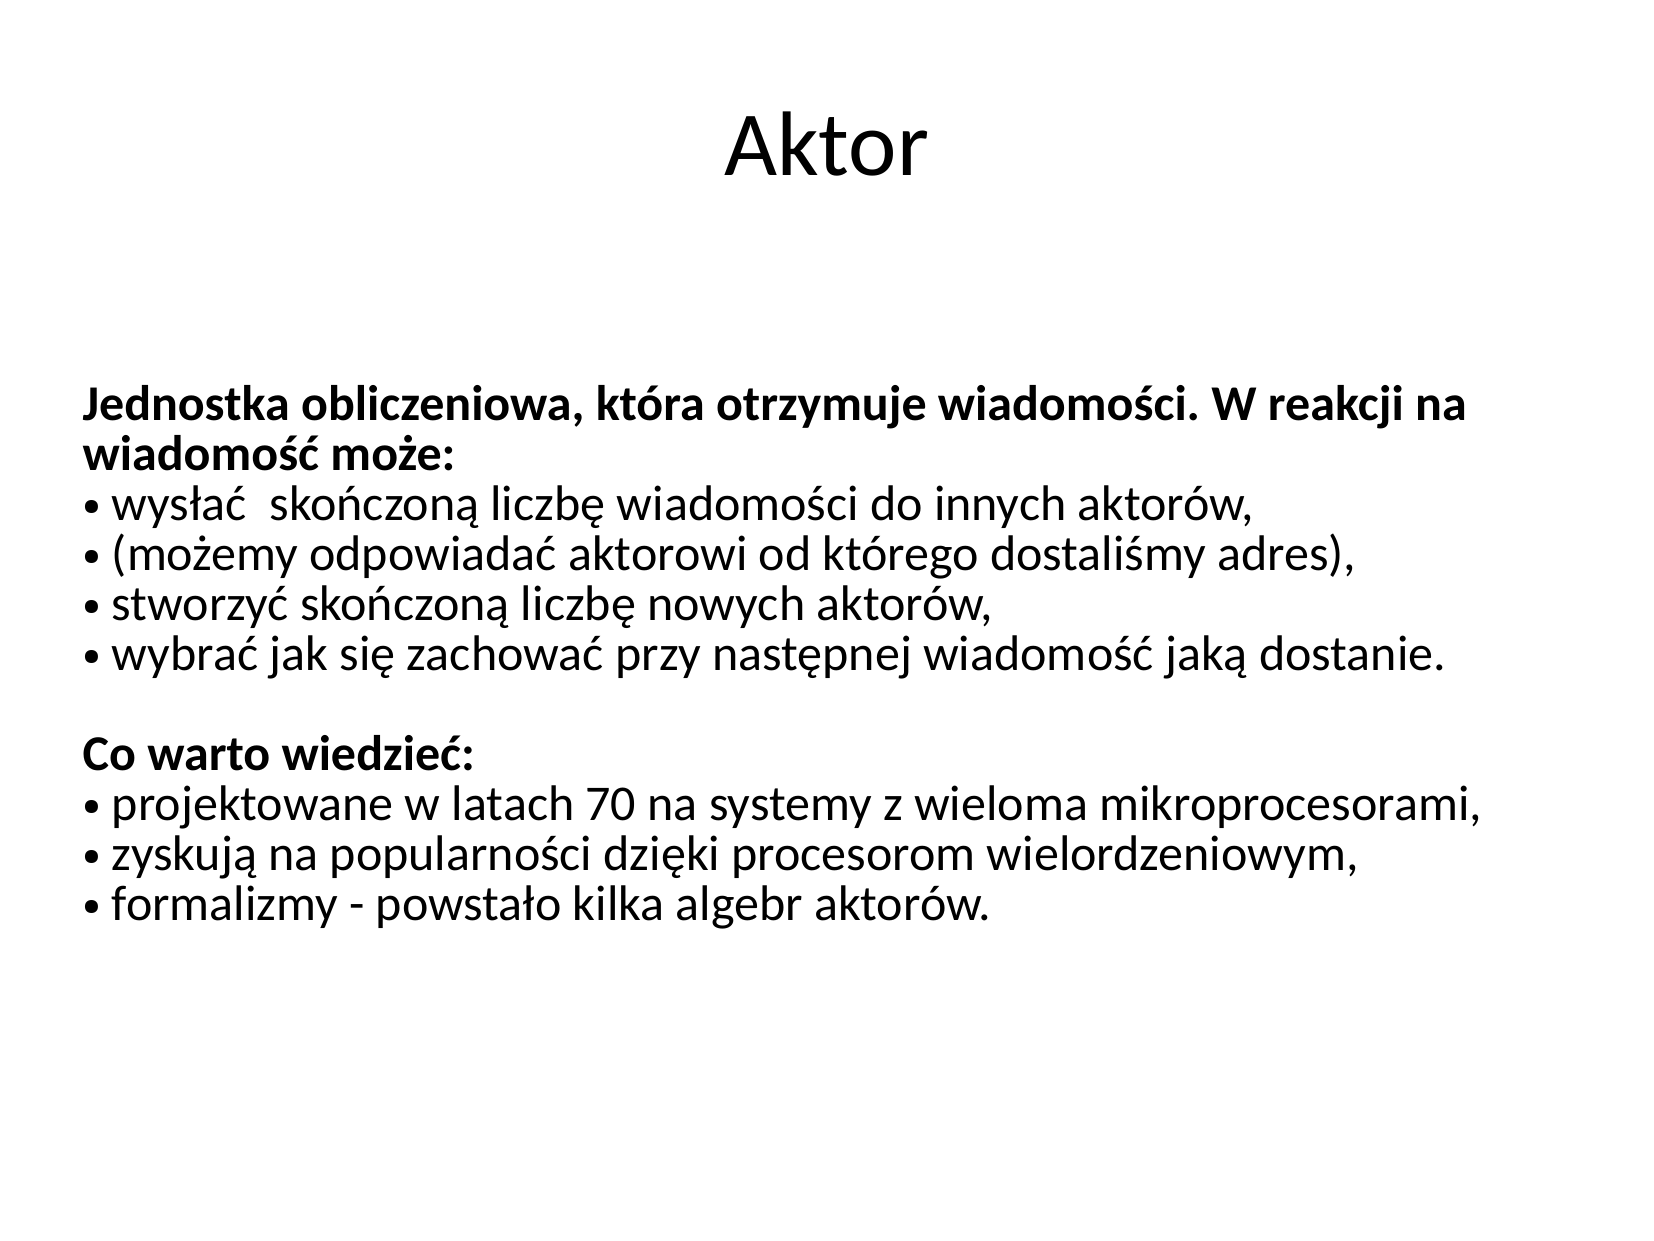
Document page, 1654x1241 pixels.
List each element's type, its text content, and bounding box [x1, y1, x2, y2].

title Aktor [82, 49, 1571, 231]
subtitle Jednostka obliczeniowa, która otrzymuje wiadomości. W reakcji na wiadomość może: wysłać skończoną liczbę wiadomości do innych aktorów, (możemy odpowiadać aktorowi od którego dostaliśmy adres), stworzyć skończoną liczbę nowych aktorów, wybrać jak się zachować przy następnej wiadomość jaką dostanie. Co warto wiedzieć: projektowane w latach 70 na systemy z wieloma mikroprocesorami, zyskują na popularności dzięki procesorom wielordzeniowym, formalizmy - powstało kilka algebr aktorów. [82, 231, 1571, 1086]
